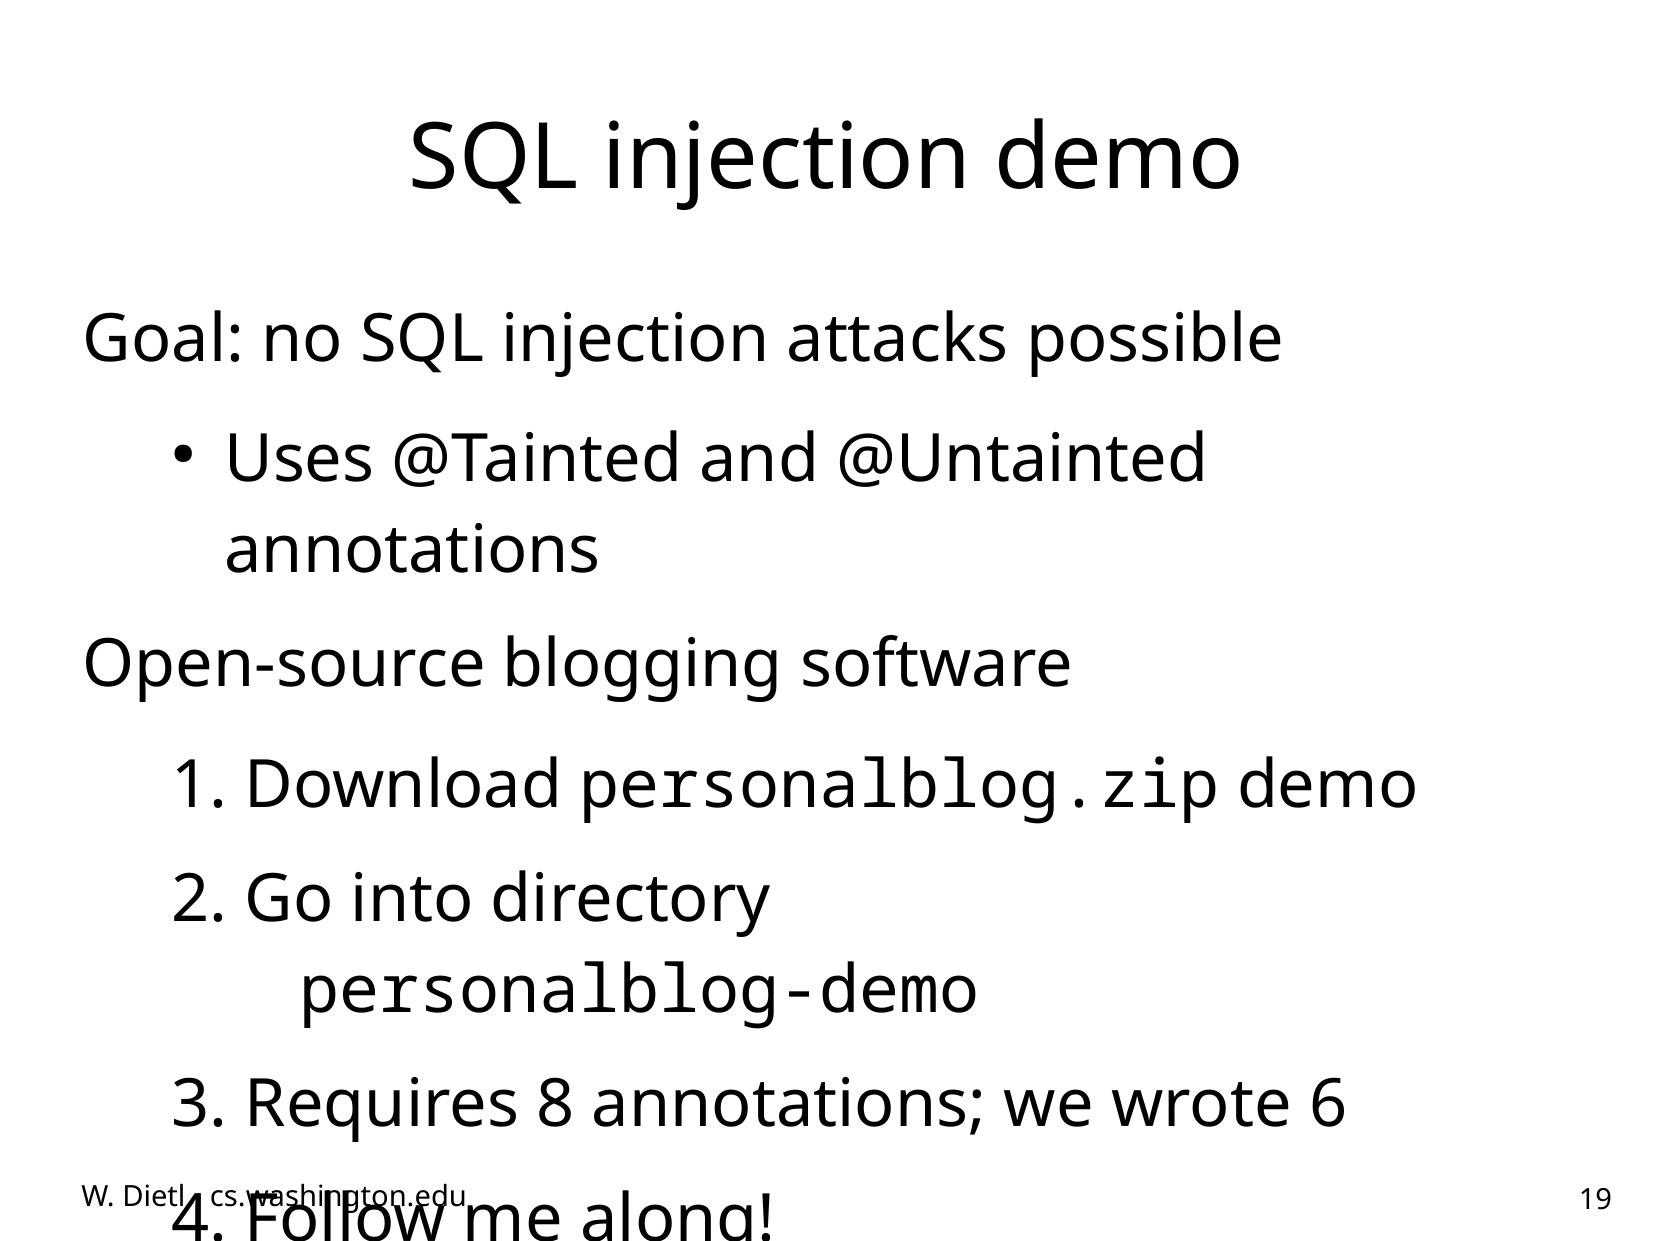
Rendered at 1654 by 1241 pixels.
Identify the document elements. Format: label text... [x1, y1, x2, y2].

title SQL injection demo [82, 49, 1571, 257]
list Goal: no SQL injection attacks possible Uses @Tainted and @Untainted annotations Open-source blogging software Download personalblog.zip demo Go into directory personalblog-demo Requires 8 annotations; we wrote 6 Follow me along! [82, 290, 1571, 1094]
